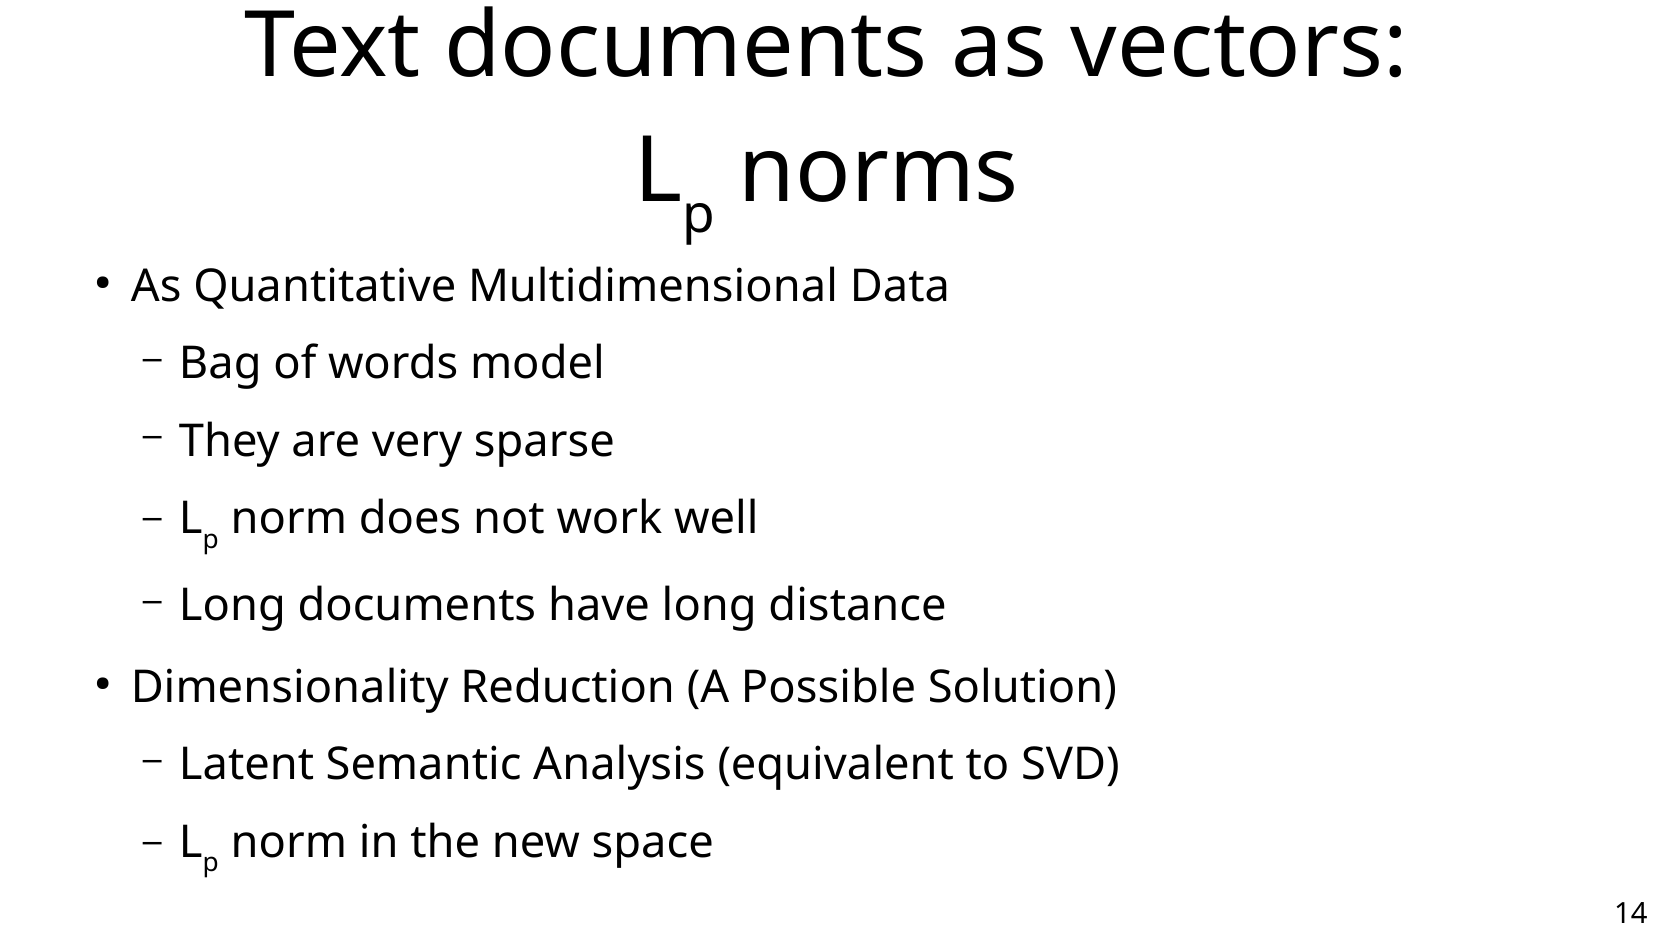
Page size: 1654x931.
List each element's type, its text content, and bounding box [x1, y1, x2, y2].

list As Quantitative Multidimensional Data Bag of words model They are very sparse Lp norm does not work well Long documents have long distance Dimensionality Reduction (A Possible Solution) Latent Semantic Analysis (equivalent to SVD) Lp norm in the new space [82, 253, 1571, 886]
title Text documents as vectors: Lp norms [82, 0, 1571, 228]
